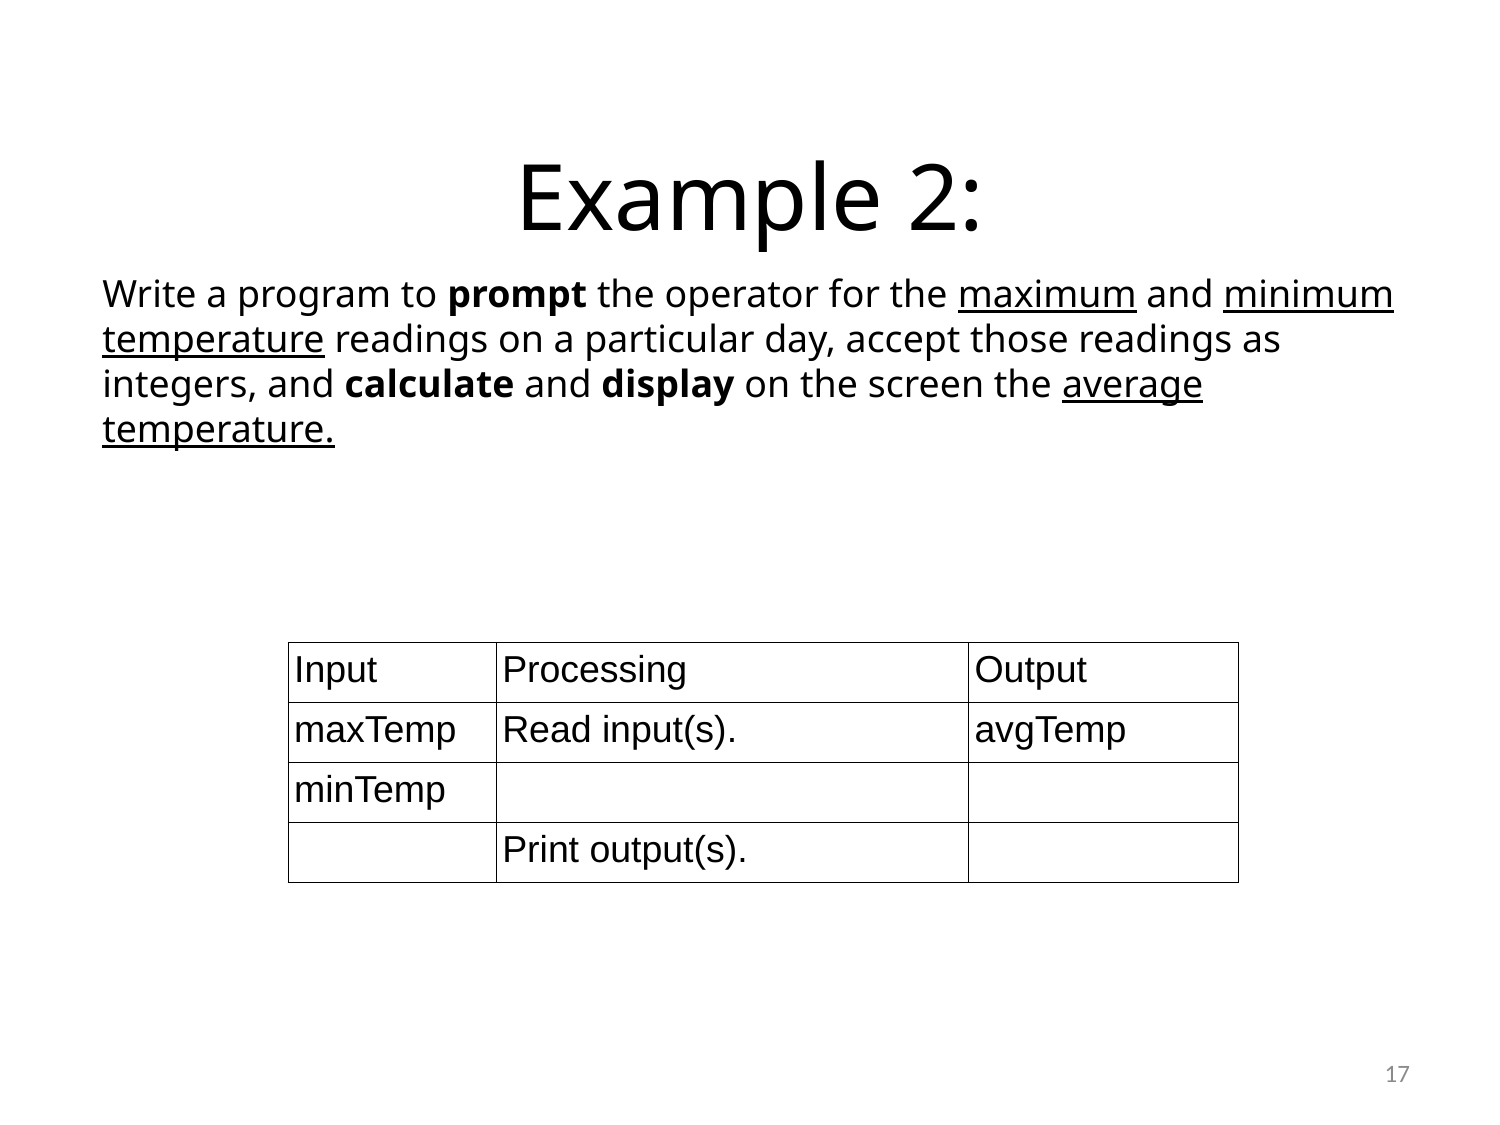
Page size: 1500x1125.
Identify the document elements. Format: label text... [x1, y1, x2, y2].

table_header Processing [497, 643, 968, 702]
text_box Write a program to prompt the operator for the maximum and minimum temperature readings on a particular day, accept those readings as integers, and calculate and display on the screen the average temperature. [87, 262, 1413, 503]
table_cell avgTemp [969, 703, 1238, 762]
table_cell [969, 823, 1238, 882]
table_cell Read input(s). [497, 703, 968, 762]
table_header Input [289, 643, 496, 702]
title Example 2: [112, 99, 1388, 262]
table_cell minTemp [289, 763, 496, 822]
table_cell [969, 763, 1238, 822]
table_cell Print output(s). [497, 823, 968, 882]
table_header Output [969, 643, 1238, 702]
table_cell maxTemp [289, 703, 496, 762]
table_cell [497, 763, 968, 822]
slide_number <number> [1074, 1042, 1425, 1103]
table_cell [289, 823, 496, 882]
